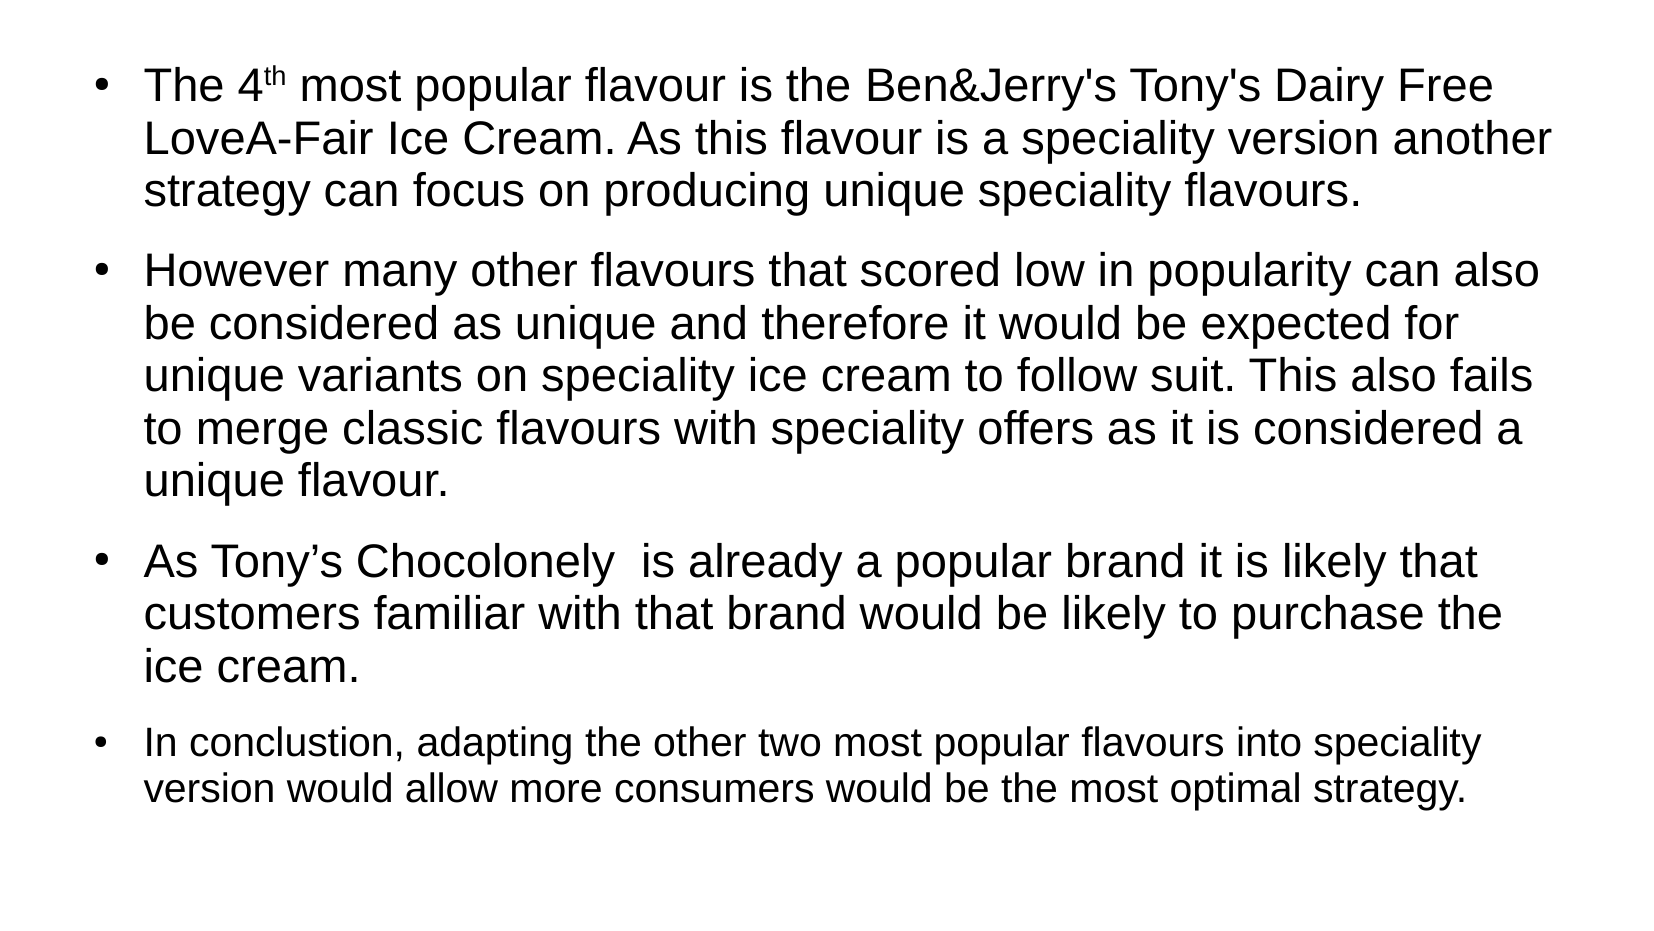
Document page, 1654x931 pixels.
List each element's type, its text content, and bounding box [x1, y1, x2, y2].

list The 4th most popular flavour is the Ben&Jerry's Tony's Dairy Free LoveA-Fair Ice Cream. As this flavour is a speciality version another strategy can focus on producing unique speciality flavours. However many other flavours that scored low in popularity can also be considered as unique and therefore it would be expected for unique variants on speciality ice cream to follow suit. This also fails to merge classic flavours with speciality offers as it is considered a unique flavour. As Tony’s Chocolonely is already a popular brand it is likely that customers familiar with that brand would be likely to purchase the ice cream. In conclustion, adapting the other two most popular flavours into speciality version would allow more consumers would be the most optimal strategy. [76, 59, 1565, 827]
